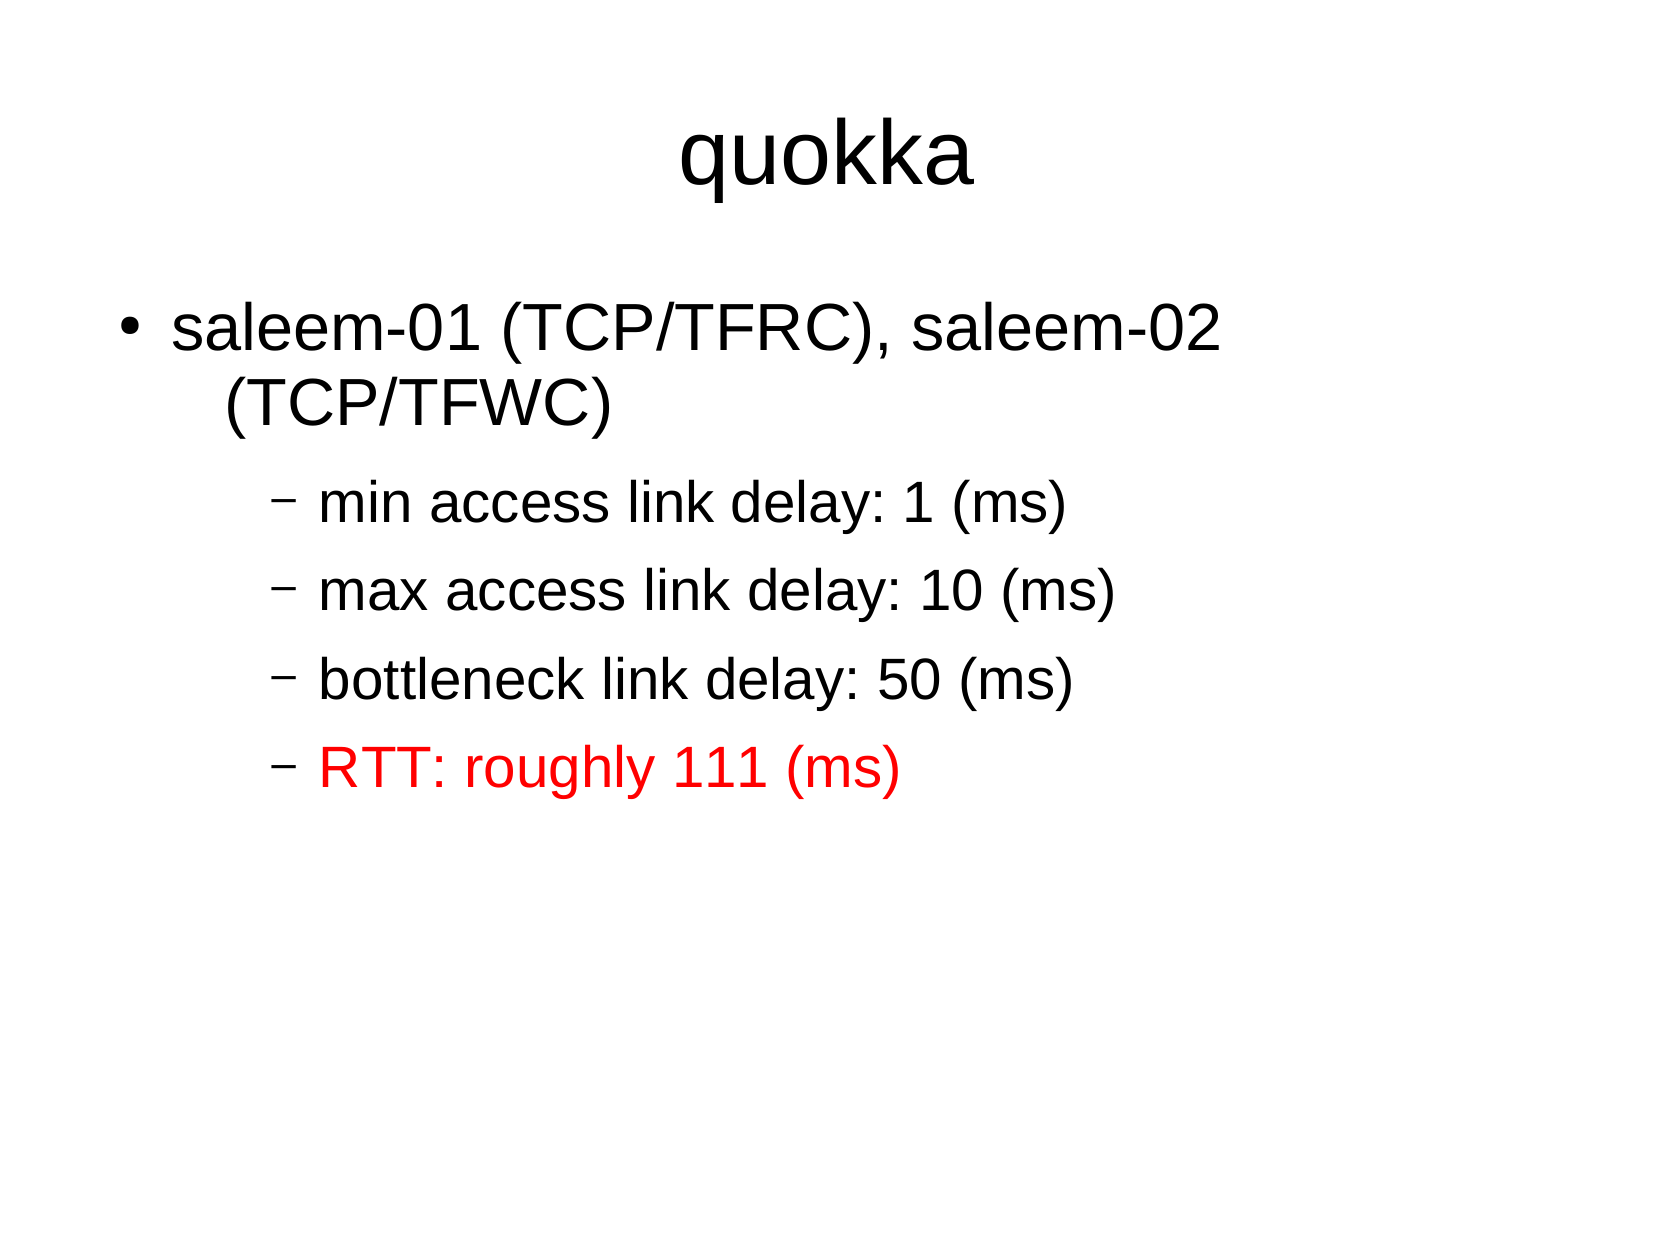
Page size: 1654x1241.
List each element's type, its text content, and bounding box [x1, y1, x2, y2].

list saleem-01 (TCP/TFRC), saleem-02 (TCP/TFWC) min access link delay: 1 (ms) max access link delay: 10 (ms) bottleneck link delay: 50 (ms) RTT: roughly 111 (ms) [82, 290, 1571, 1109]
title quokka [82, 49, 1571, 257]
